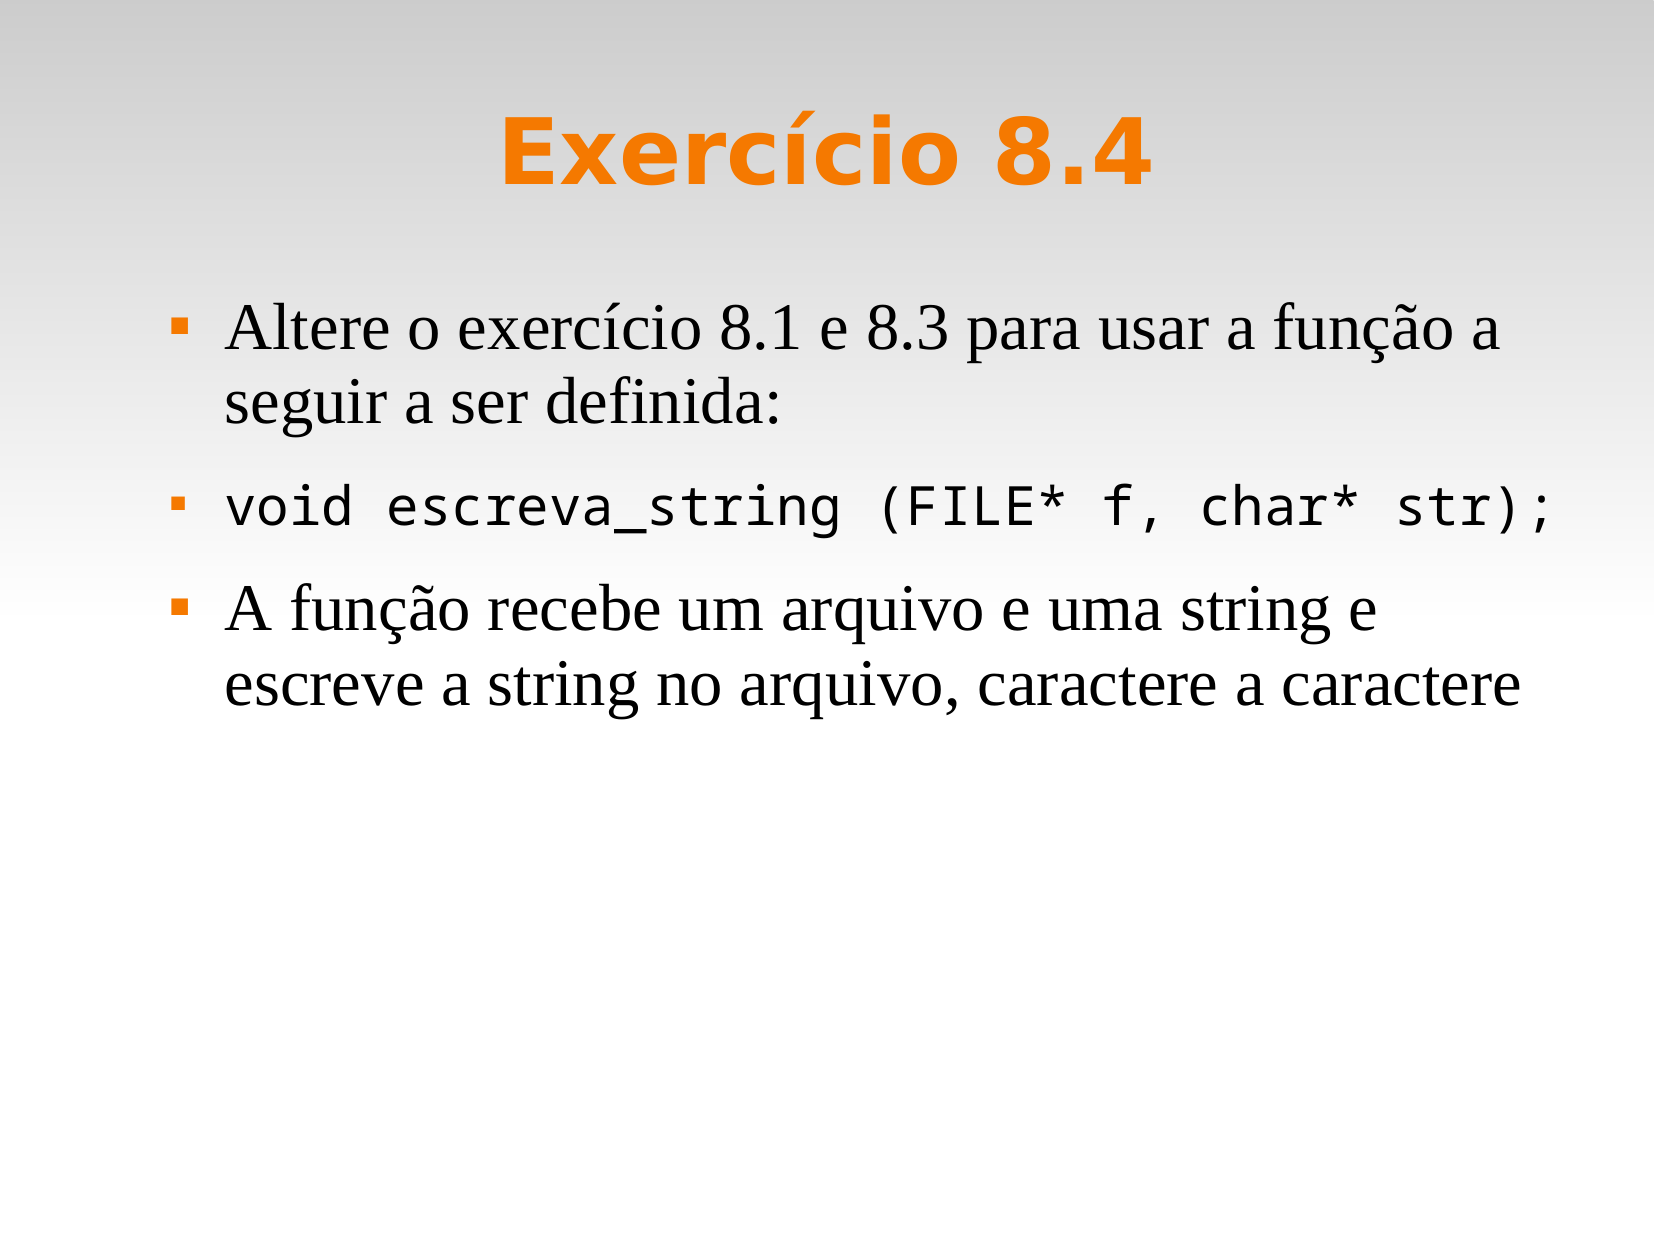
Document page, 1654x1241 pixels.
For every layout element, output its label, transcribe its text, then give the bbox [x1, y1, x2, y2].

list Altere o exercício 8.1 e 8.3 para usar a função a seguir a ser definida: void escreva_string (FILE* f, char* str); A função recebe um arquivo e uma string e escreve a string no arquivo, caractere a caractere [82, 290, 1571, 1120]
title Exercício 8.4 [82, 49, 1571, 257]
